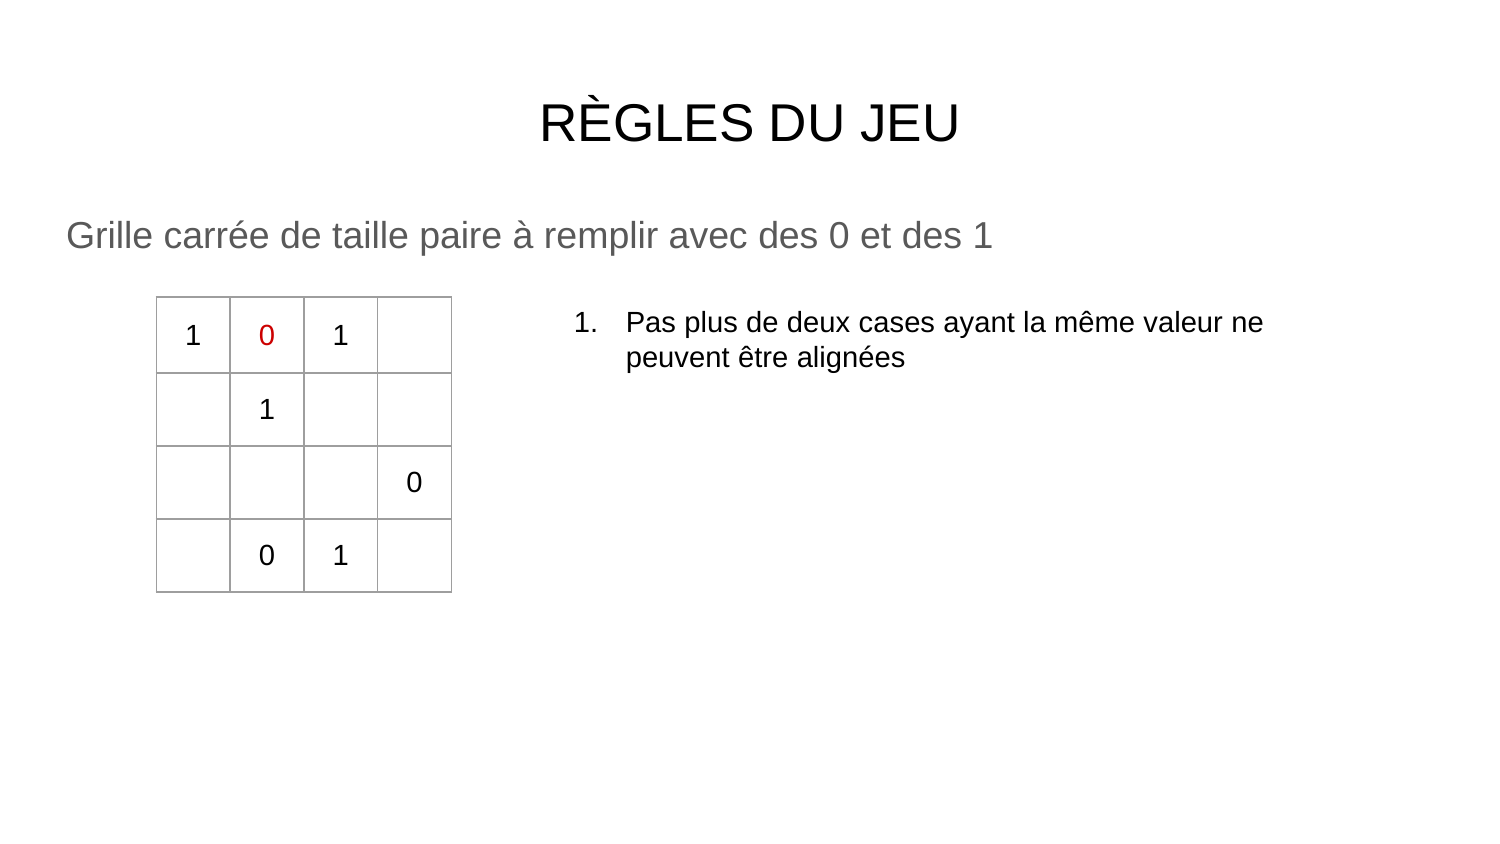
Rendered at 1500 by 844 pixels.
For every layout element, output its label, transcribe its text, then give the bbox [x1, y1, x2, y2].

table_cell [305, 447, 377, 518]
table_cell [157, 447, 229, 518]
table_cell [305, 374, 377, 445]
table_cell [231, 447, 303, 518]
table_header 1 [305, 298, 377, 372]
table_cell 0 [231, 520, 303, 591]
title RÈGLES DU JEU [51, 72, 1449, 167]
table_cell [378, 520, 451, 591]
table_header [378, 298, 451, 372]
text_box Pas plus de deux cases ayant la même valeur ne peuvent être alignées [535, 288, 1391, 389]
table_cell [157, 520, 229, 591]
table_cell 1 [305, 520, 377, 591]
list Grille carrée de taille paire à remplir avec des 0 et des 1 [51, 189, 1449, 283]
table_header 1 [157, 298, 229, 372]
table_cell 1 [231, 374, 303, 445]
table_cell [157, 374, 229, 445]
table_cell 0 [378, 447, 451, 518]
table_header 0 [231, 298, 303, 372]
table_cell [378, 374, 451, 445]
